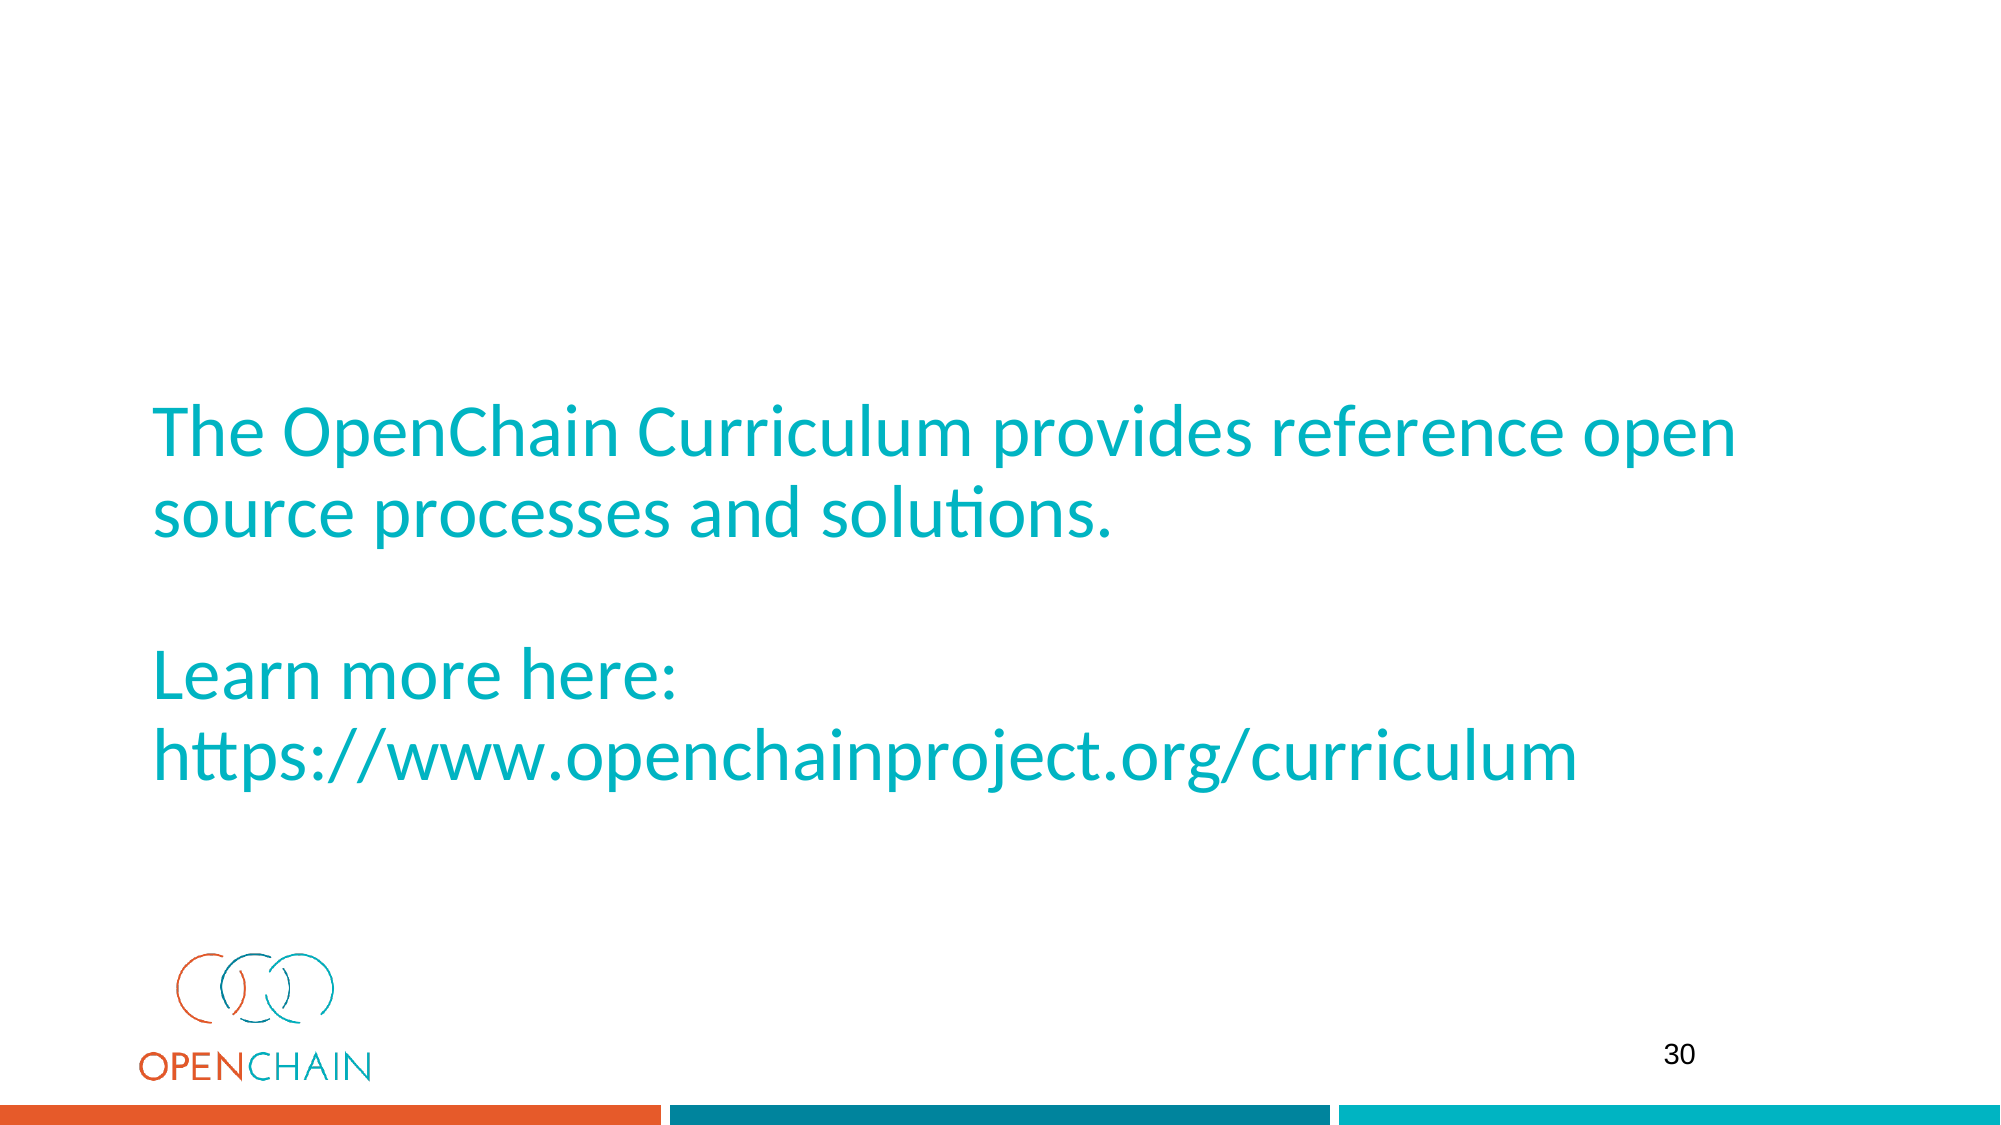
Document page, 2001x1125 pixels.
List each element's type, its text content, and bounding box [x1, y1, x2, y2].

title The OpenChain Curriculum provides reference open source processes and solutions. Learn more here: https://www.openchainproject.org/curriculum [137, 376, 1863, 594]
text_box 30 [1648, 1022, 1863, 1083]
